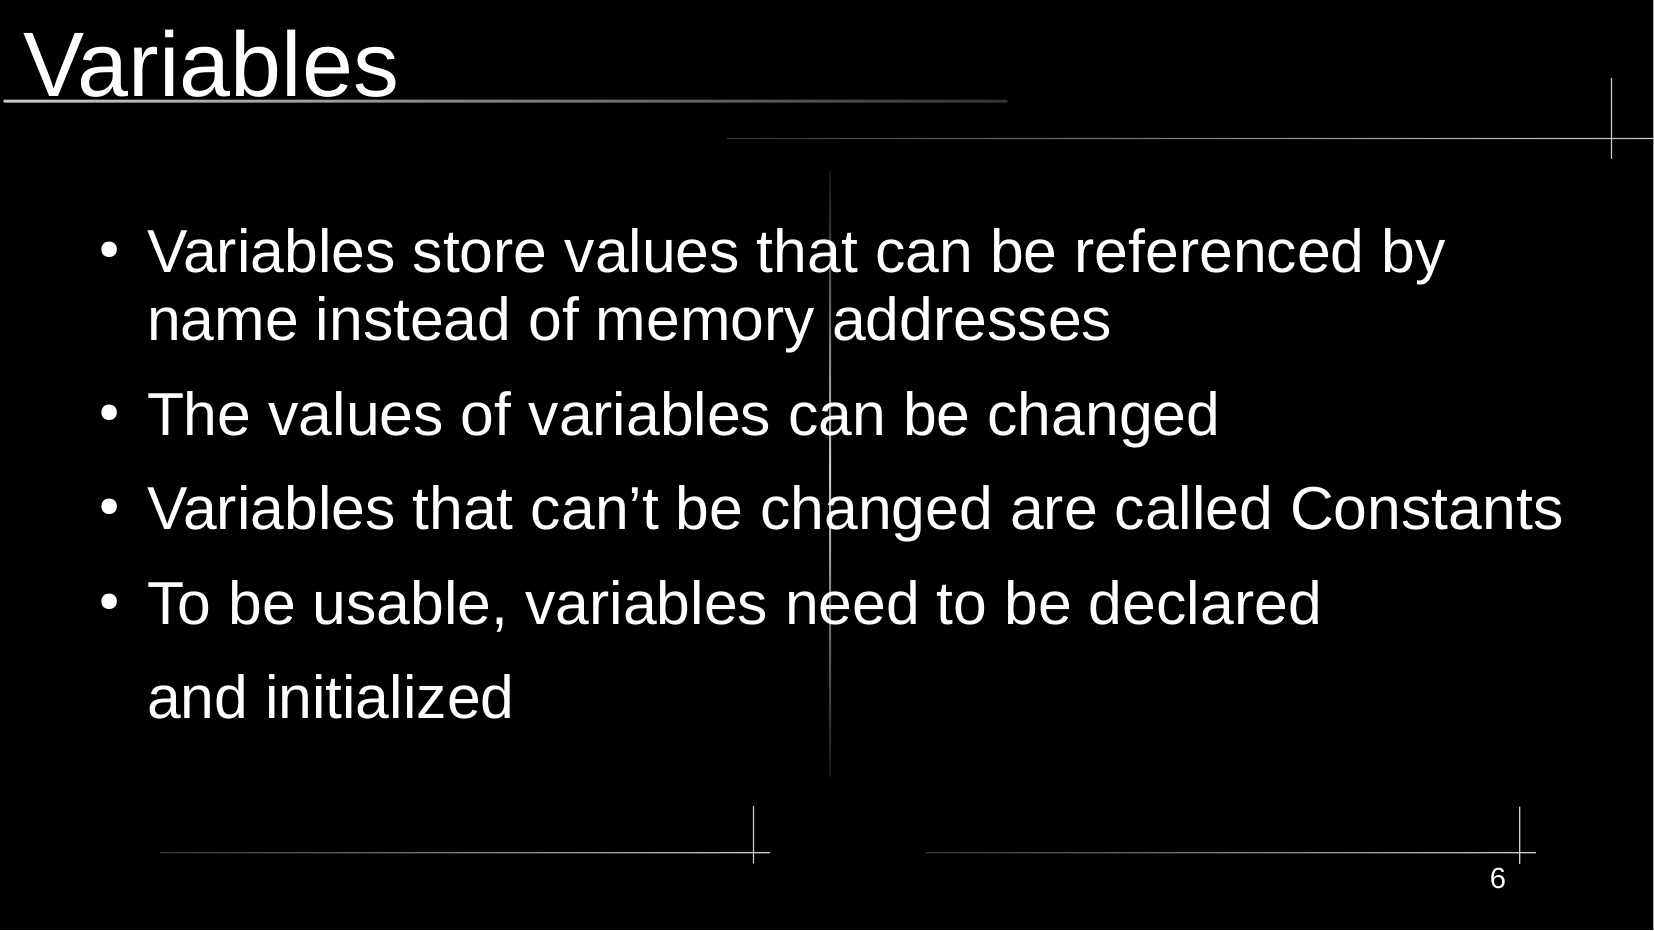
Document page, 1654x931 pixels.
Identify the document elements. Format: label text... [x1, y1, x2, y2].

title Variables [23, 11, 1589, 119]
list Variables store values that can be referenced by name instead of memory addresses The values of variables can be changed Variables that can’t be changed are called Constants To be usable, variables need to be declared and initialized [82, 217, 1571, 758]
